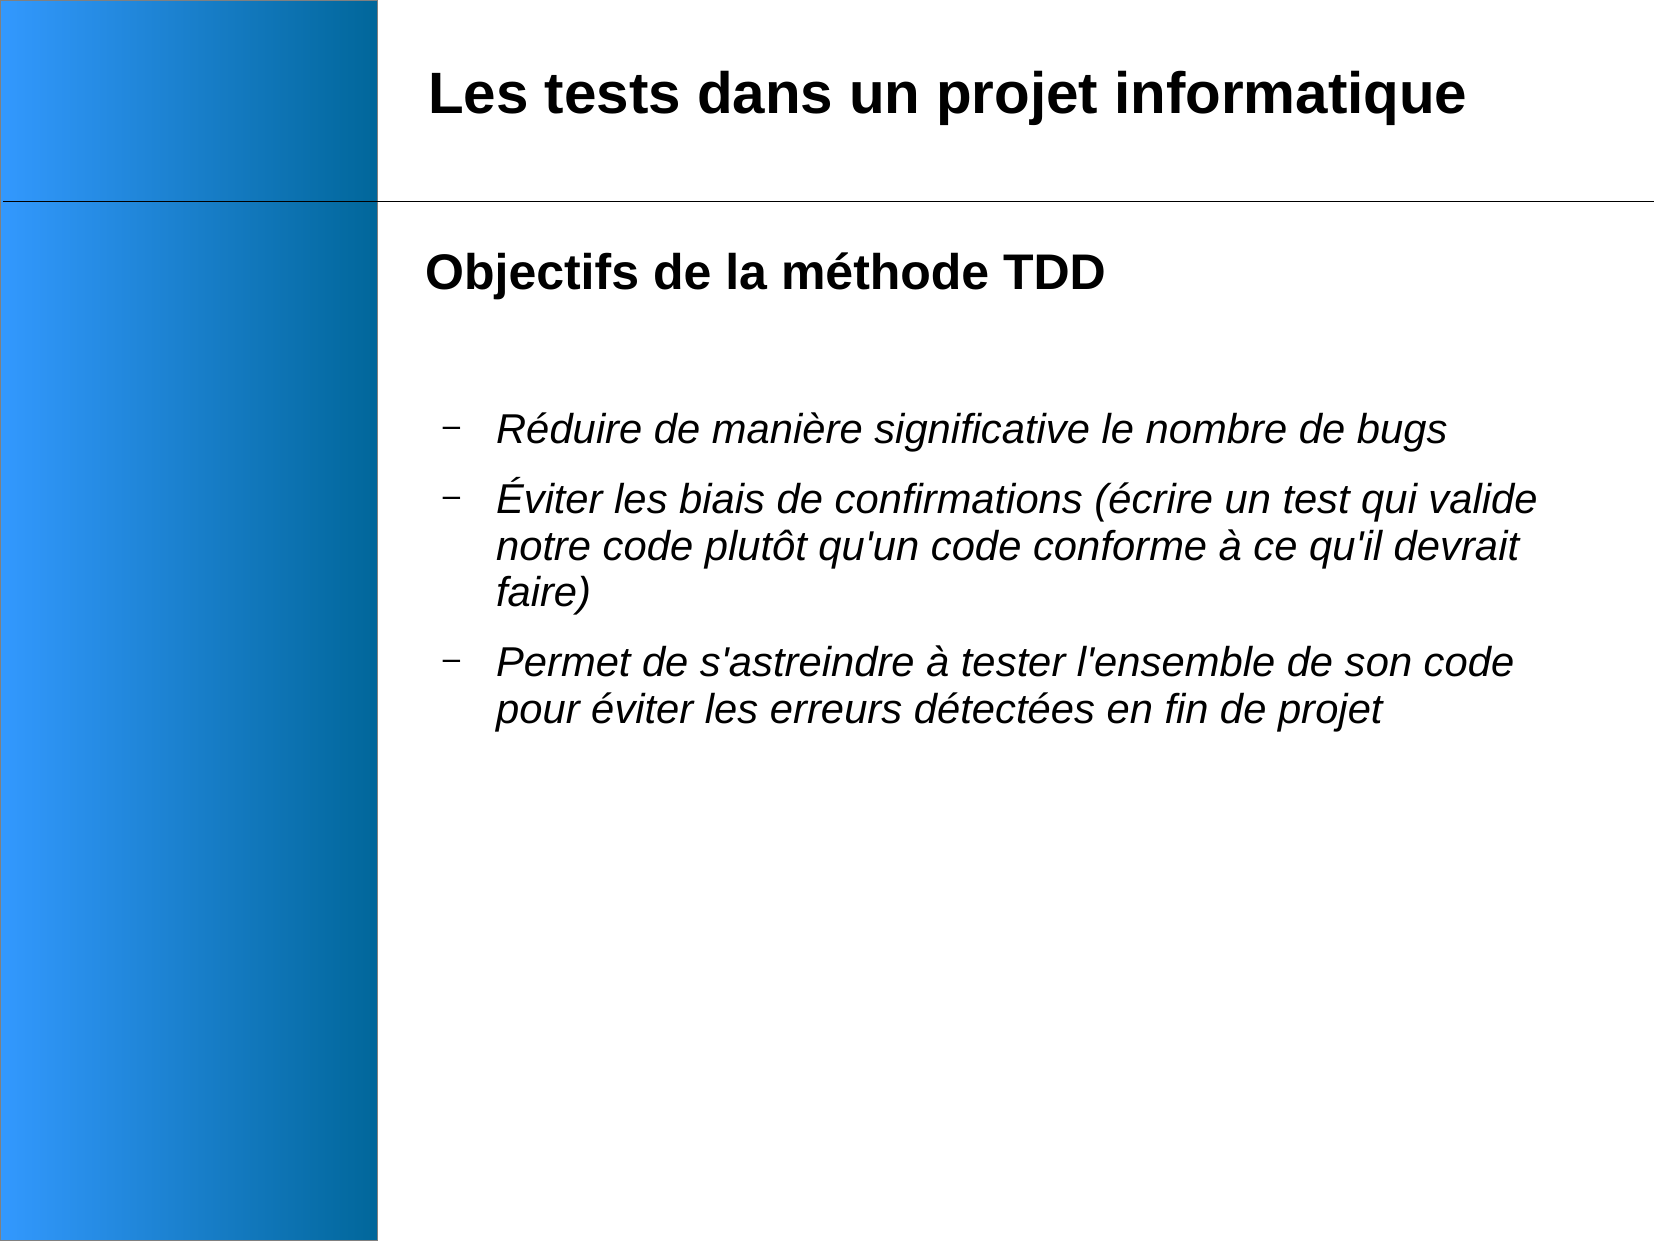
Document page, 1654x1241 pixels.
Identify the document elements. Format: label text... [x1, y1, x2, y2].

text_box Les tests dans un projet informatique [413, 53, 1654, 201]
text_box [0, 0, 378, 1241]
list Objectifs de la méthode TDD Réduire de manière significative le nombre de bugs Éviter les biais de confirmations (écrire un test qui valide notre code plutôt qu'un code conforme à ce qu'il devrait faire) Permet de s'astreindre à tester l'ensemble de son code pour éviter les erreurs détectées en fin de projet [354, 244, 1607, 1135]
